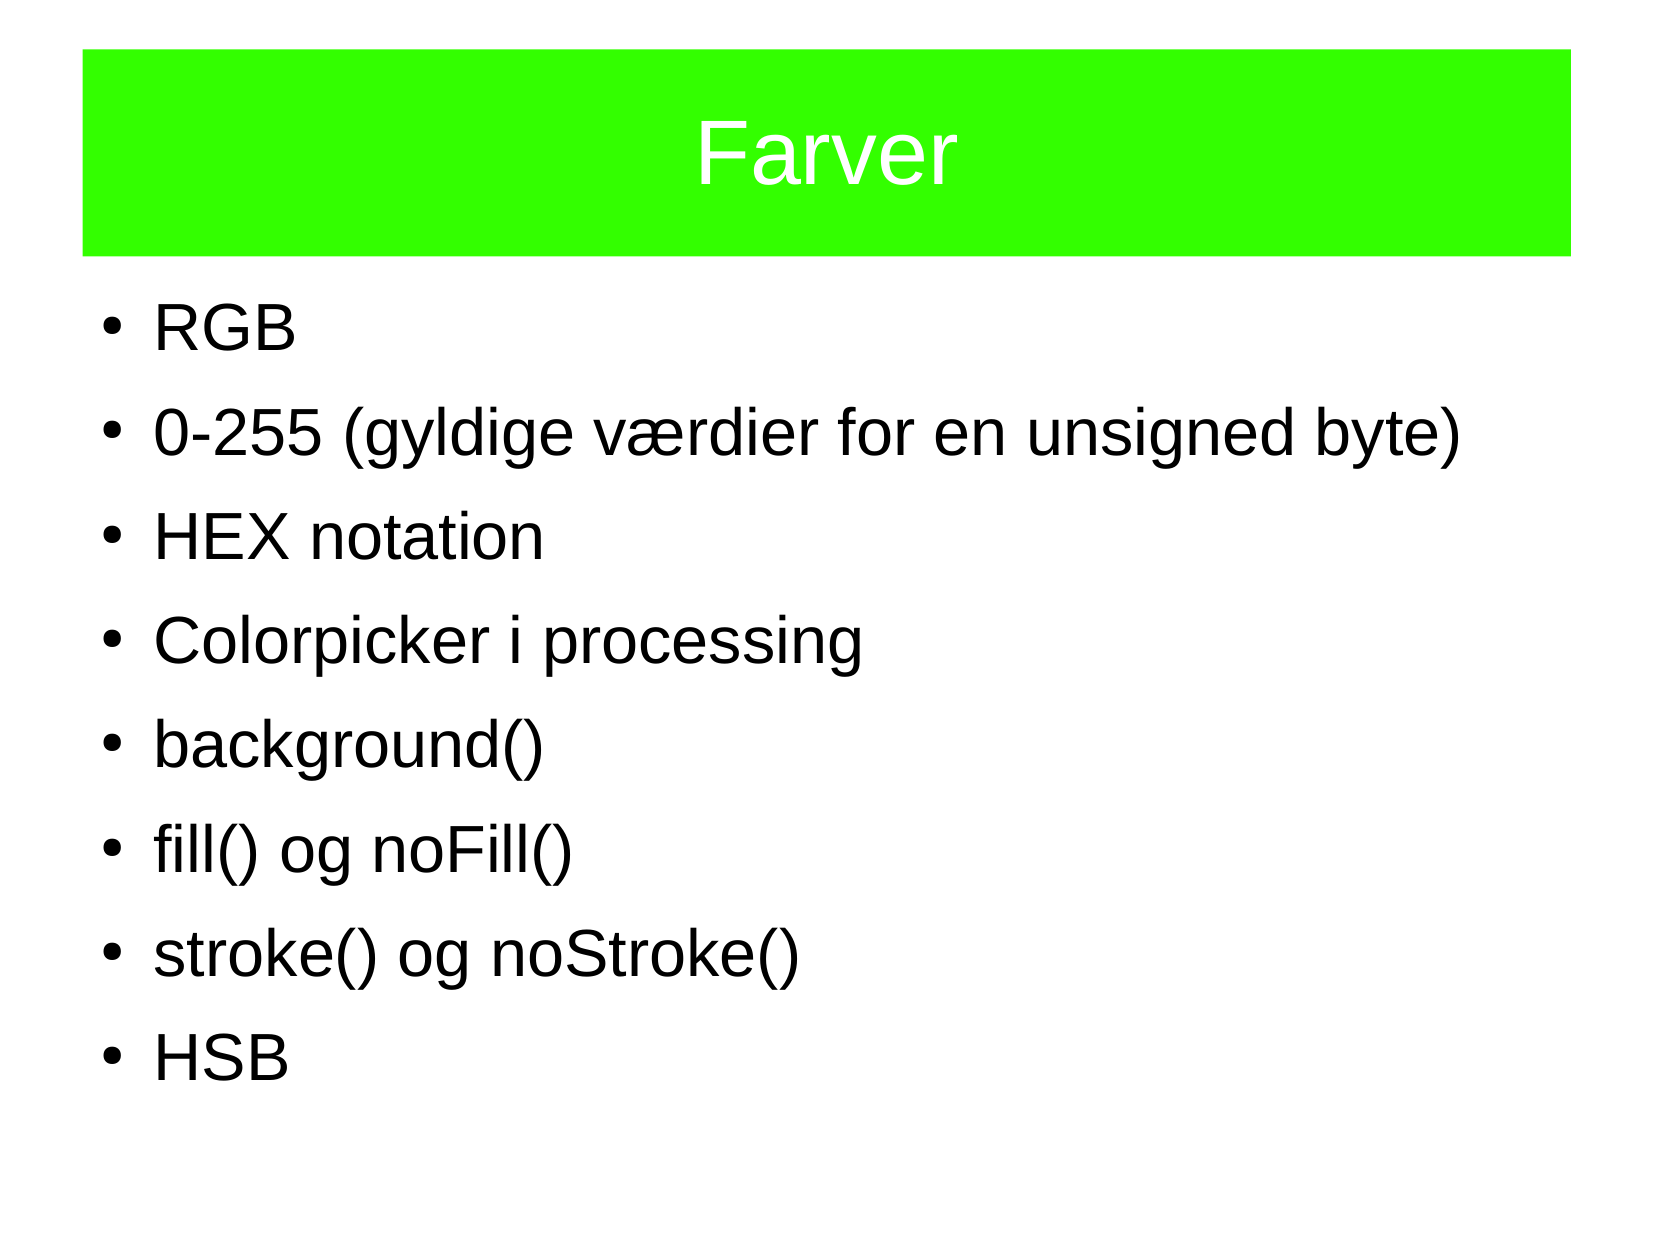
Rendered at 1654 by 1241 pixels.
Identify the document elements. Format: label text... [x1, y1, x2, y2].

list RGB 0-255 (gyldige værdier for en unsigned byte) HEX notation Colorpicker i processing background() fill() og noFill() stroke() og noStroke() HSB [82, 290, 1571, 1109]
title Farver [82, 49, 1571, 257]
